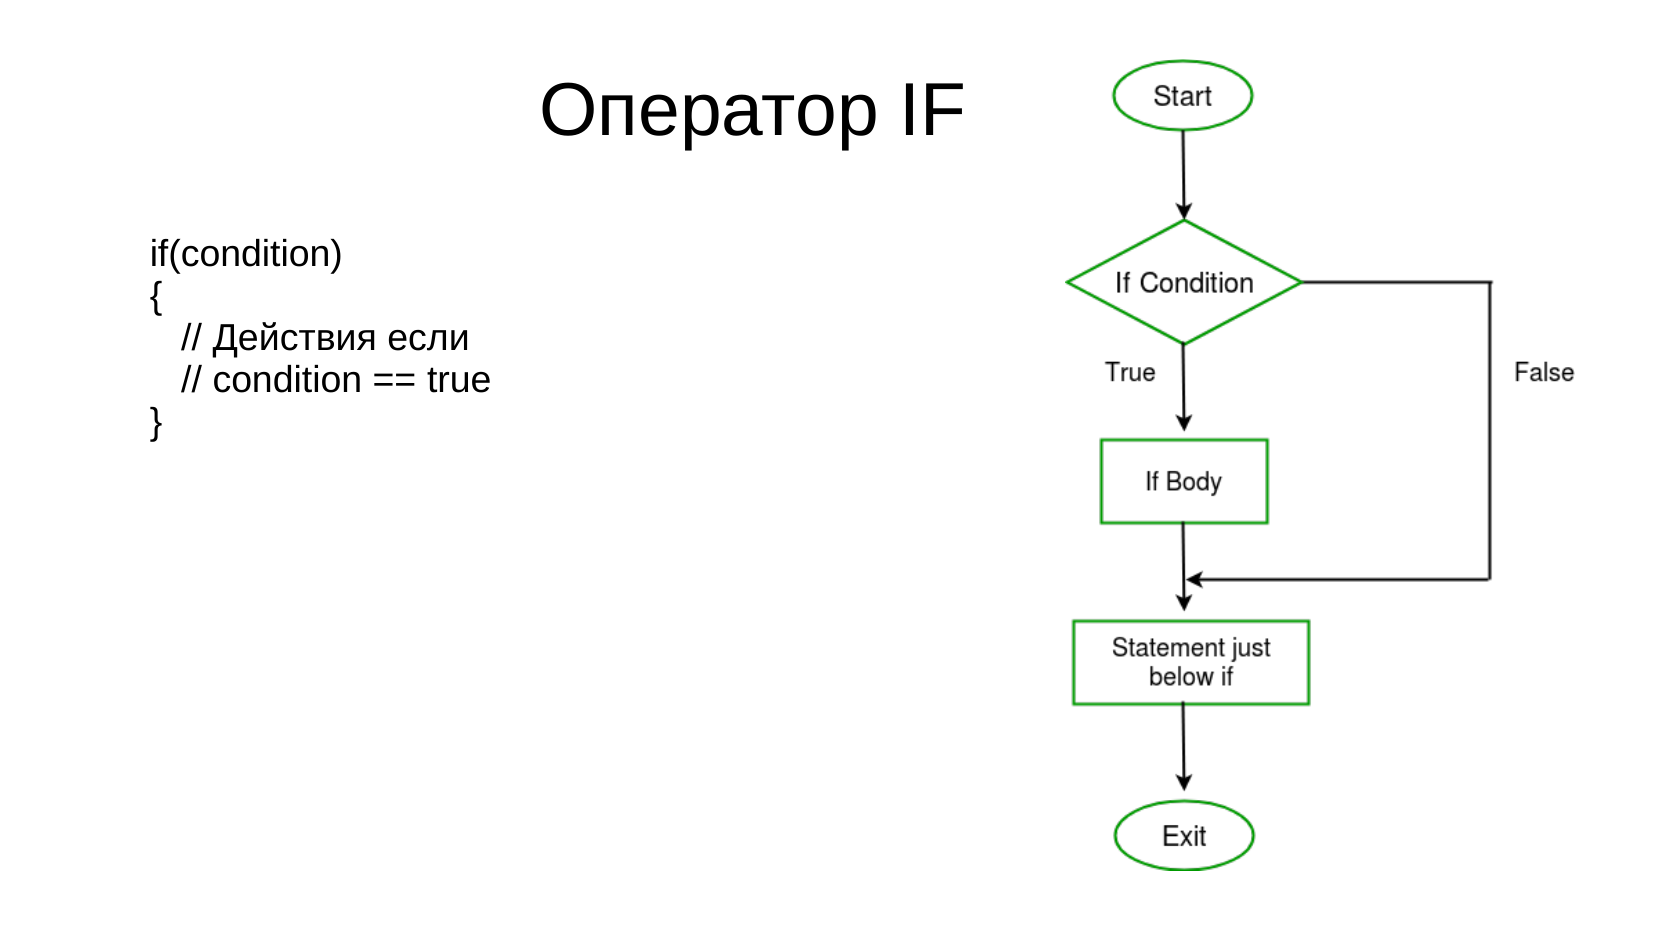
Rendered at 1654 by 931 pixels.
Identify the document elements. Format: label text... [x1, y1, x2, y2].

picture [1065, 59, 1575, 871]
text_box Оператор IF [525, 60, 1021, 159]
text_box if(condition) { // Действия если // condition == true } [135, 225, 507, 450]
